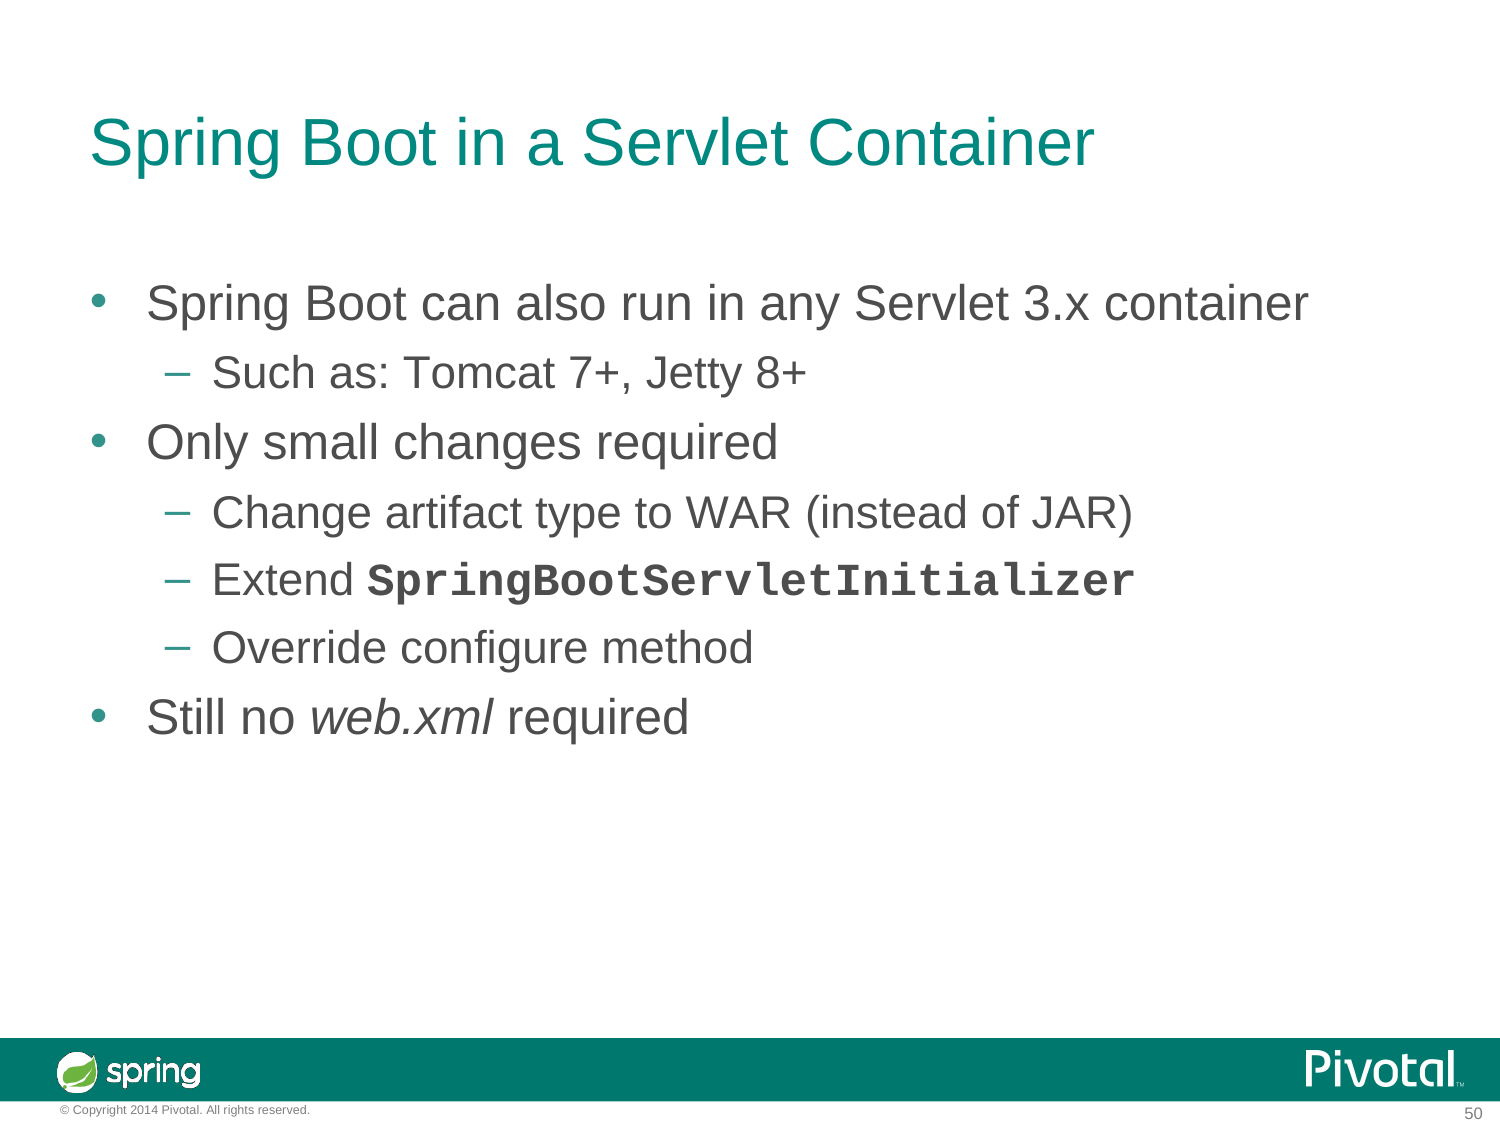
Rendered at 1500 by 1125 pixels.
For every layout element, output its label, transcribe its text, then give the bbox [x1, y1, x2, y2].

title Spring Boot in a Servlet Container [75, 45, 1426, 233]
list Spring Boot can also run in any Servlet 3.x container Such as: Tomcat 7+, Jetty 8+ Only small changes required Change artifact type to WAR (instead of JAR) Extend SpringBootServletInitializer Override configure method Still no web.xml required [75, 262, 1426, 931]
picture [32, 1041, 210, 1103]
picture [1306, 1050, 1464, 1087]
